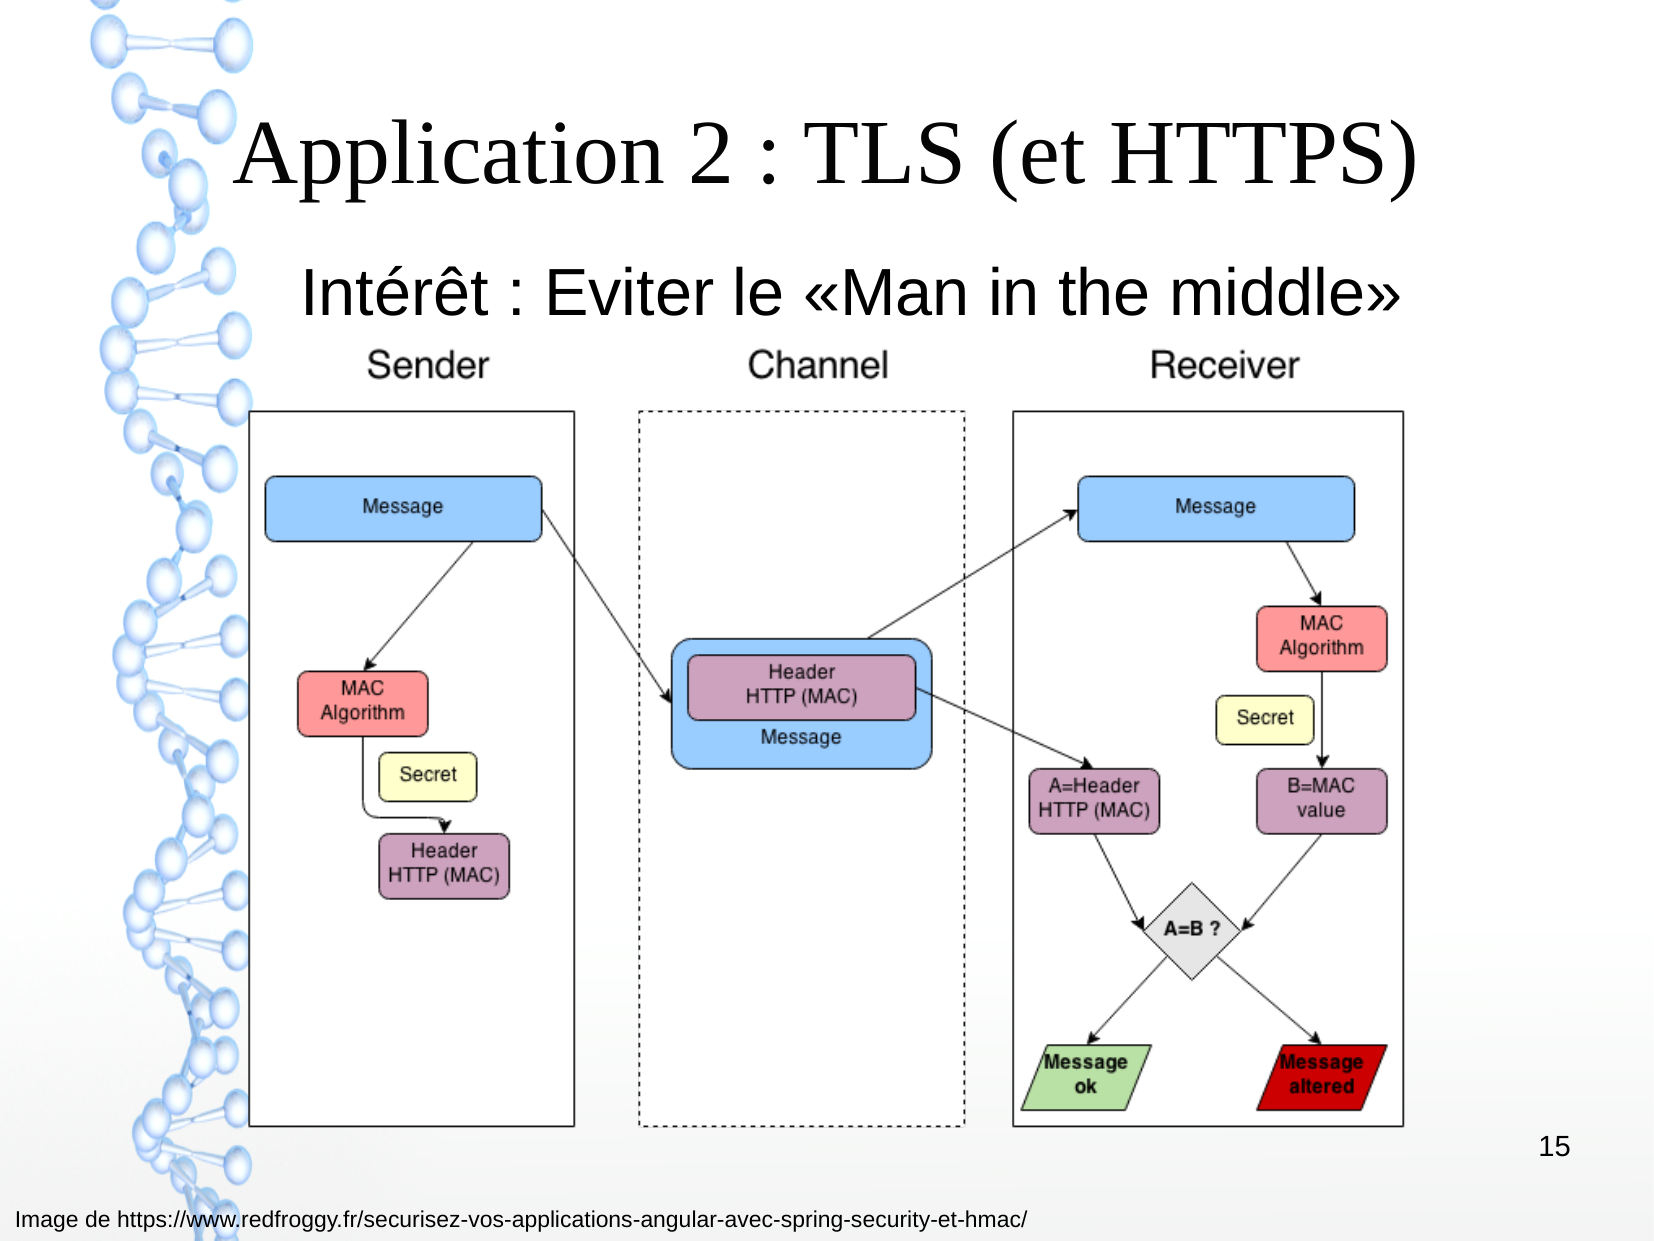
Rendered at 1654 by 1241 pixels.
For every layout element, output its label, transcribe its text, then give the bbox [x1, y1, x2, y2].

title Application 2 : TLS (et HTTPS) [82, 49, 1571, 257]
text_box Intérêt : Eviter le «Man in the middle» [285, 248, 1422, 338]
text_box Image de https://www.redfroggy.fr/securisez-vos-applications-angular-avec-spring-security-et-hmac/ [0, 1199, 1063, 1241]
picture [0, 0, 1654, 1241]
